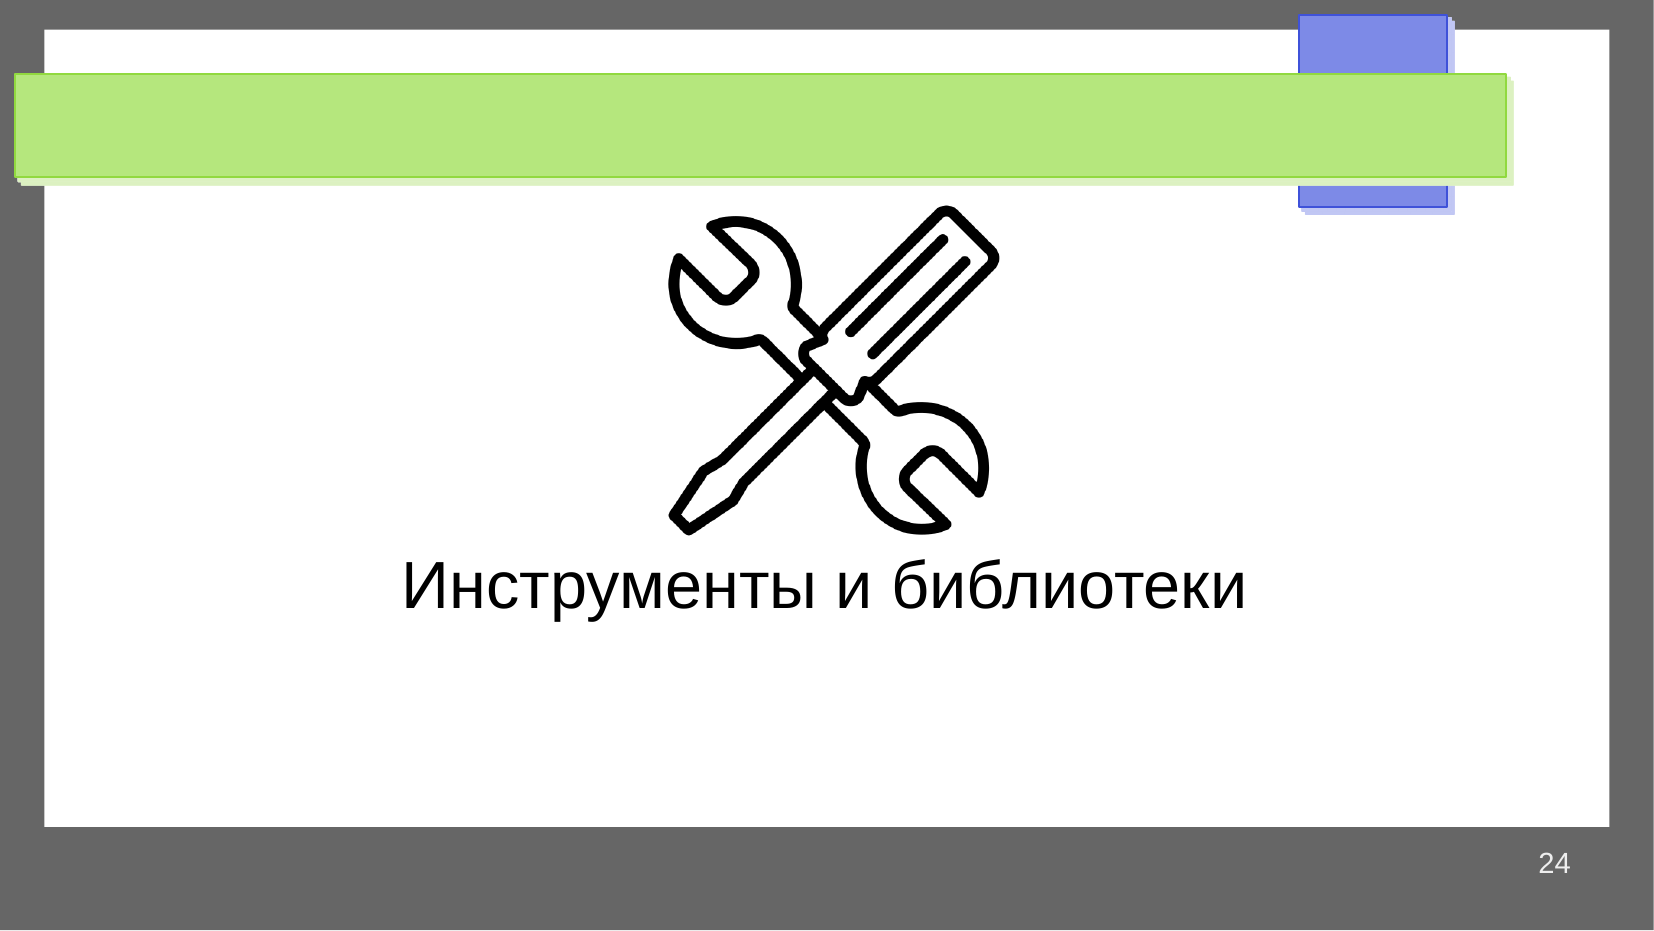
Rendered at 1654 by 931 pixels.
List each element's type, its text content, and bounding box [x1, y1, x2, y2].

picture [639, 205, 1015, 545]
subtitle Инструменты и библиотеки [37, 345, 1613, 826]
